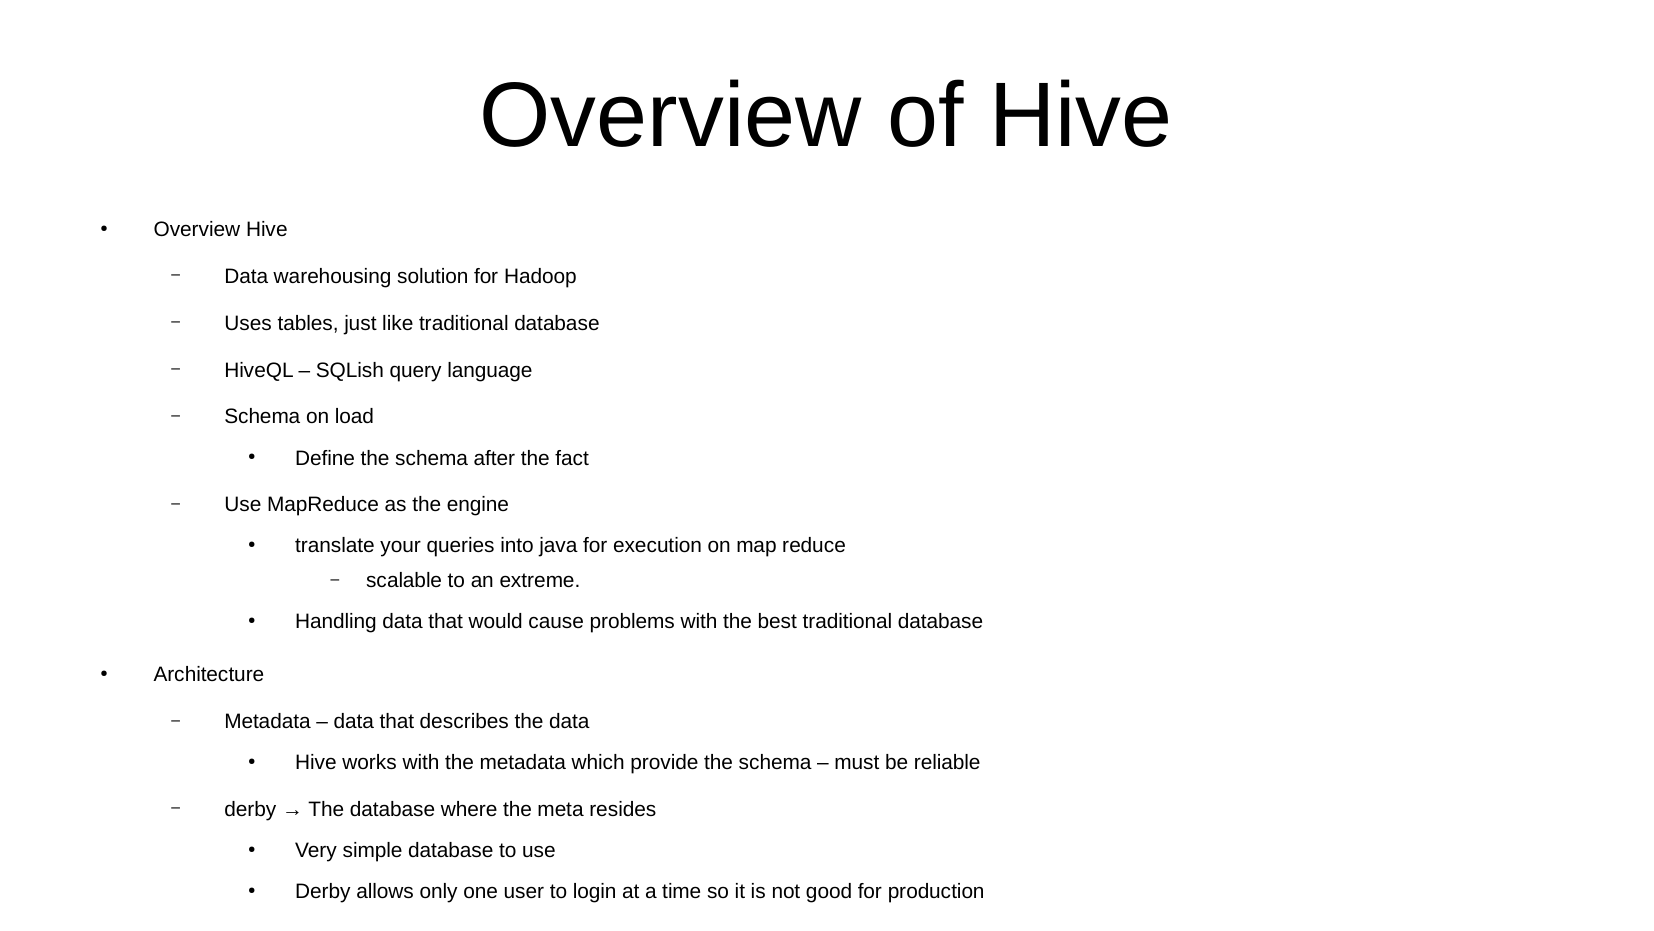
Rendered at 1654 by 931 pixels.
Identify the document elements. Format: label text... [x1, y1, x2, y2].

list Overview Hive Data warehousing solution for Hadoop Uses tables, just like traditional database HiveQL – SQLish query language Schema on load Define the schema after the fact Use MapReduce as the engine translate your queries into java for execution on map reduce scalable to an extreme. Handling data that would cause problems with the best traditional database Architecture Metadata – data that describes the data Hive works with the metadata which provide the schema – must be reliable derby → The database where the meta resides Very simple database to use Derby allows only one user to login at a time so it is not good for production [82, 217, 1636, 916]
title Overview of Hive [82, 37, 1571, 193]
